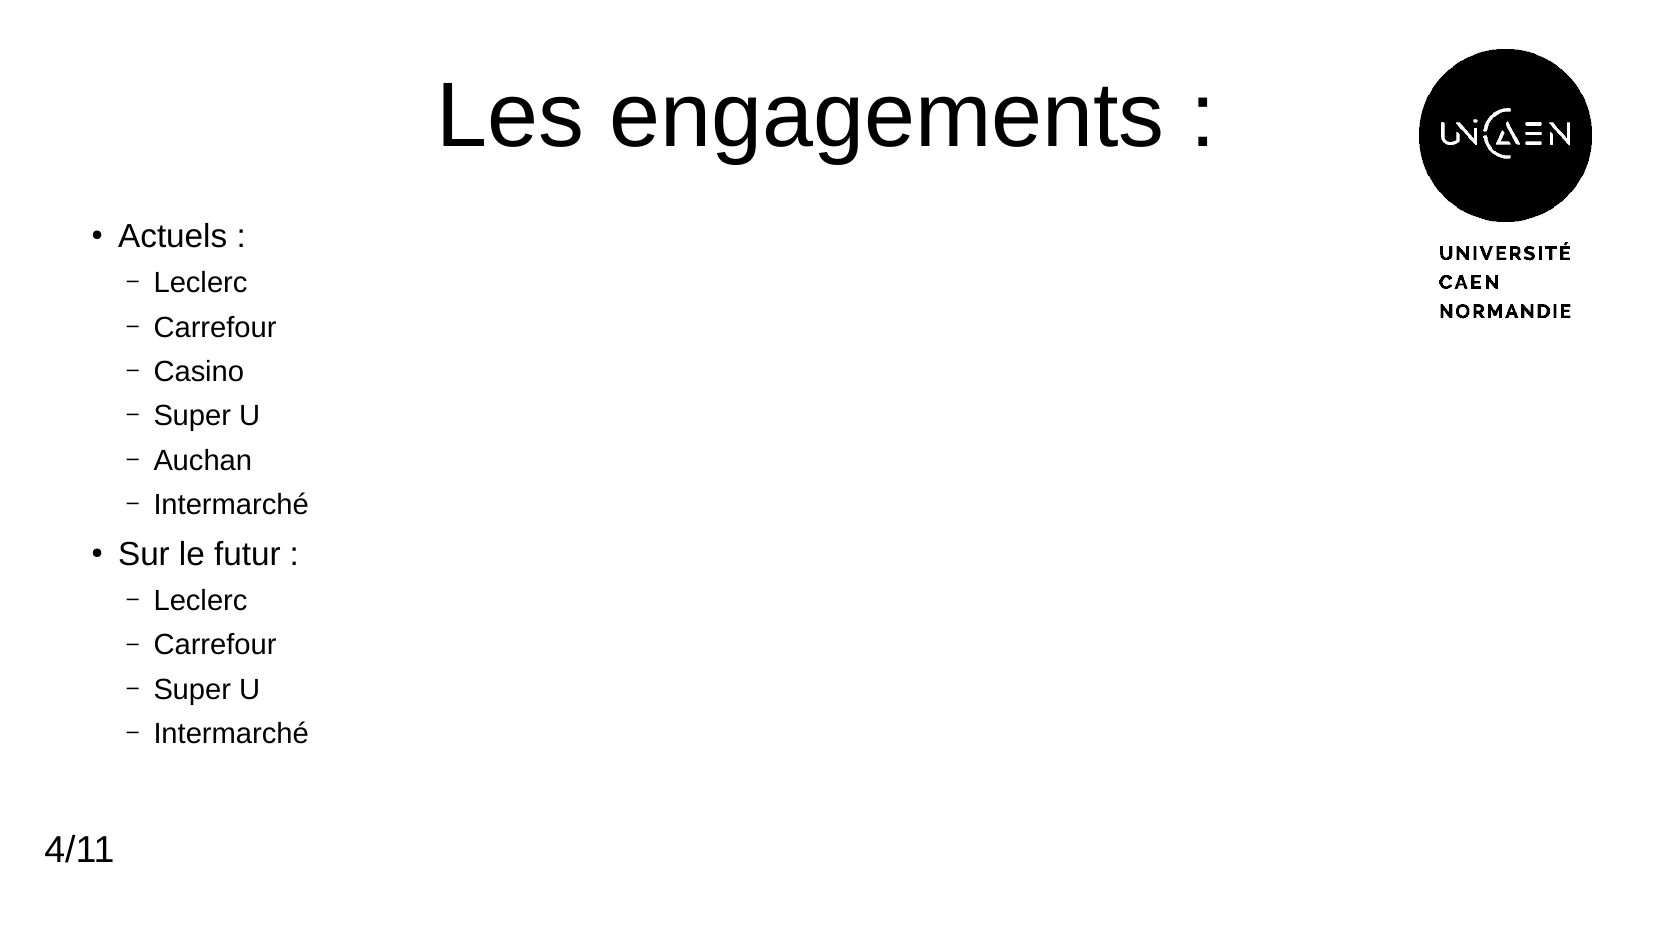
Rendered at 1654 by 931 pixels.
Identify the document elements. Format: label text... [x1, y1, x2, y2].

text_box <numéro>/11 [29, 820, 178, 920]
picture [1417, 43, 1594, 325]
title Les engagements : [82, 37, 1571, 193]
list Actuels : Leclerc Carrefour Casino Super U Auchan Intermarché Sur le futur : Leclerc Carrefour Super U Intermarché [82, 217, 1571, 758]
